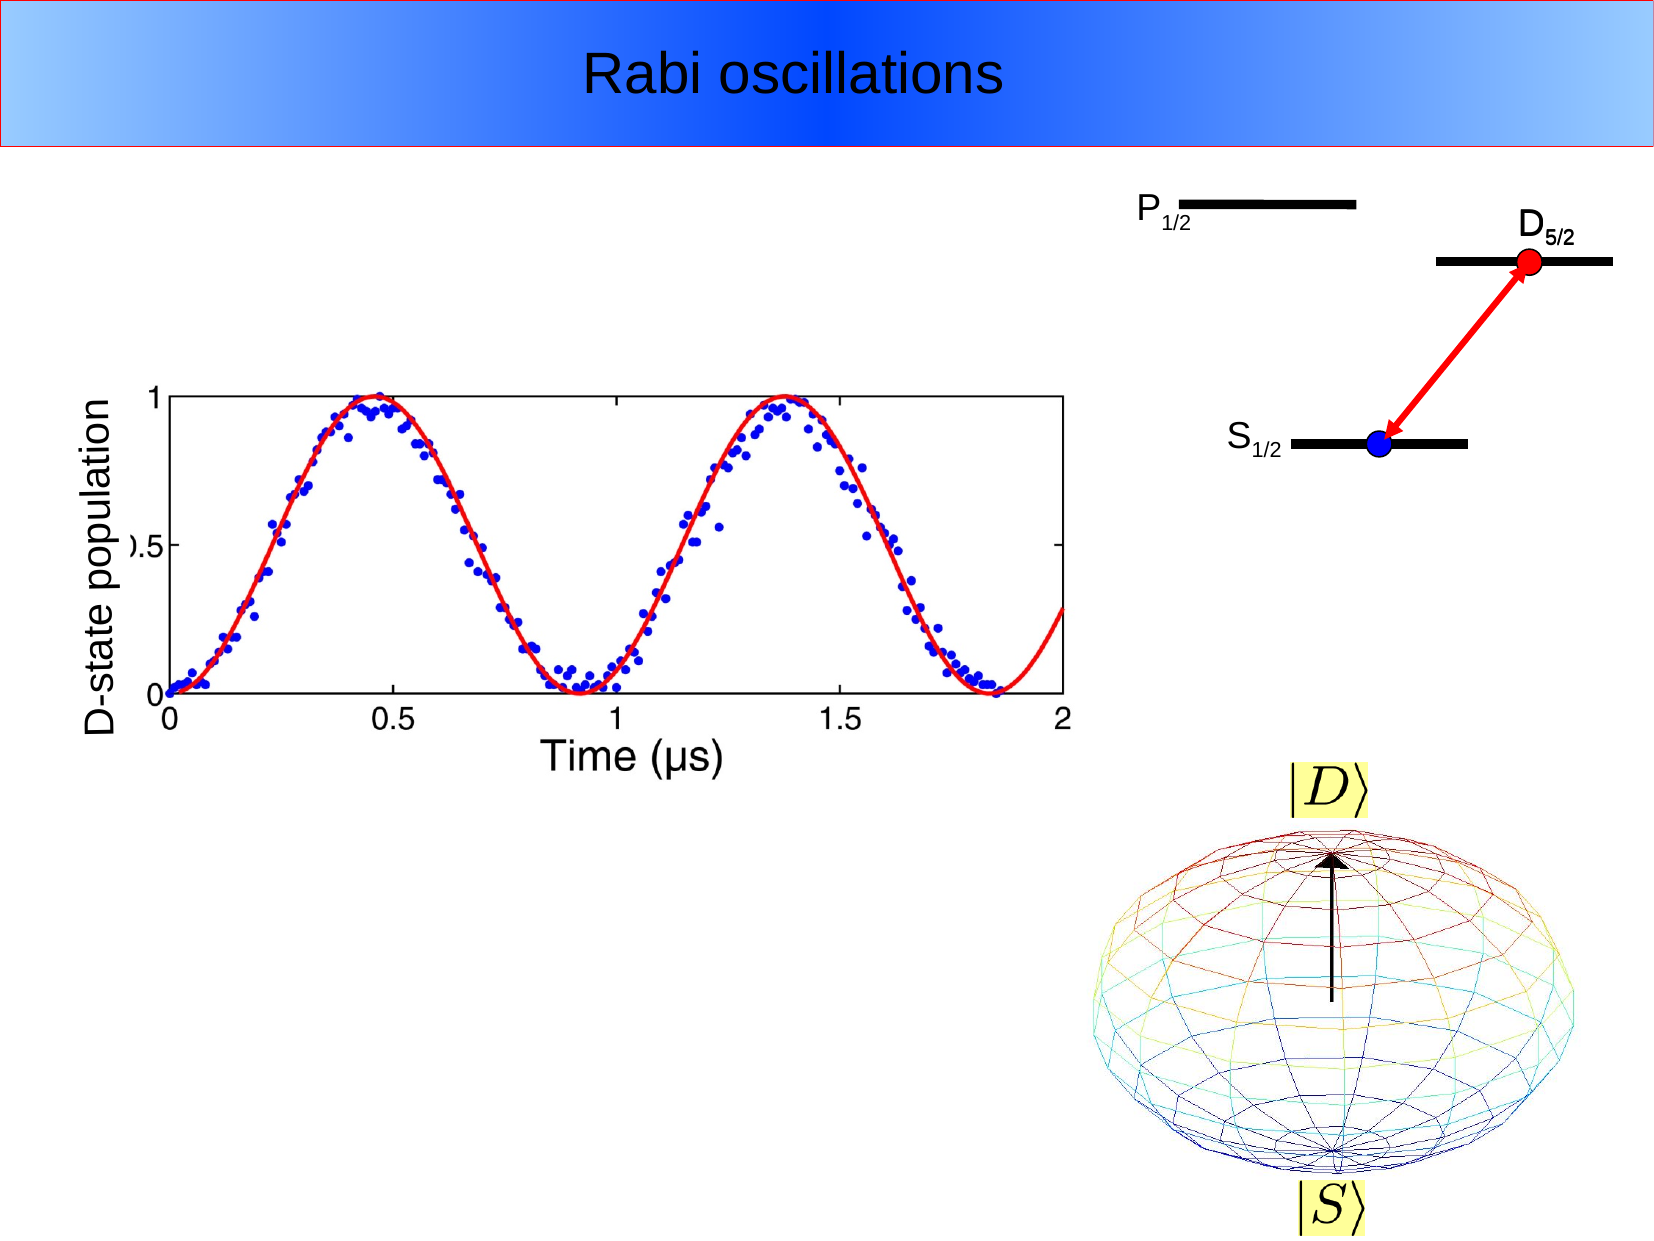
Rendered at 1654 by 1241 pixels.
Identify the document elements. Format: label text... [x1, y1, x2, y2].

text_box [57, 424, 131, 912]
text_box D5/2 [1503, 194, 1590, 259]
text_box [1366, 431, 1392, 457]
text_box D-state population [62, 383, 131, 754]
text_box [1516, 259, 1543, 276]
picture [103, 378, 1098, 782]
text_box P1/2 [1121, 179, 1207, 243]
text_box Rabi oscillations [568, 33, 1020, 122]
text_box [125, 424, 131, 725]
text_box [0, 0, 1654, 147]
text_box S1/2 [1211, 406, 1297, 471]
picture [1077, 762, 1585, 1236]
